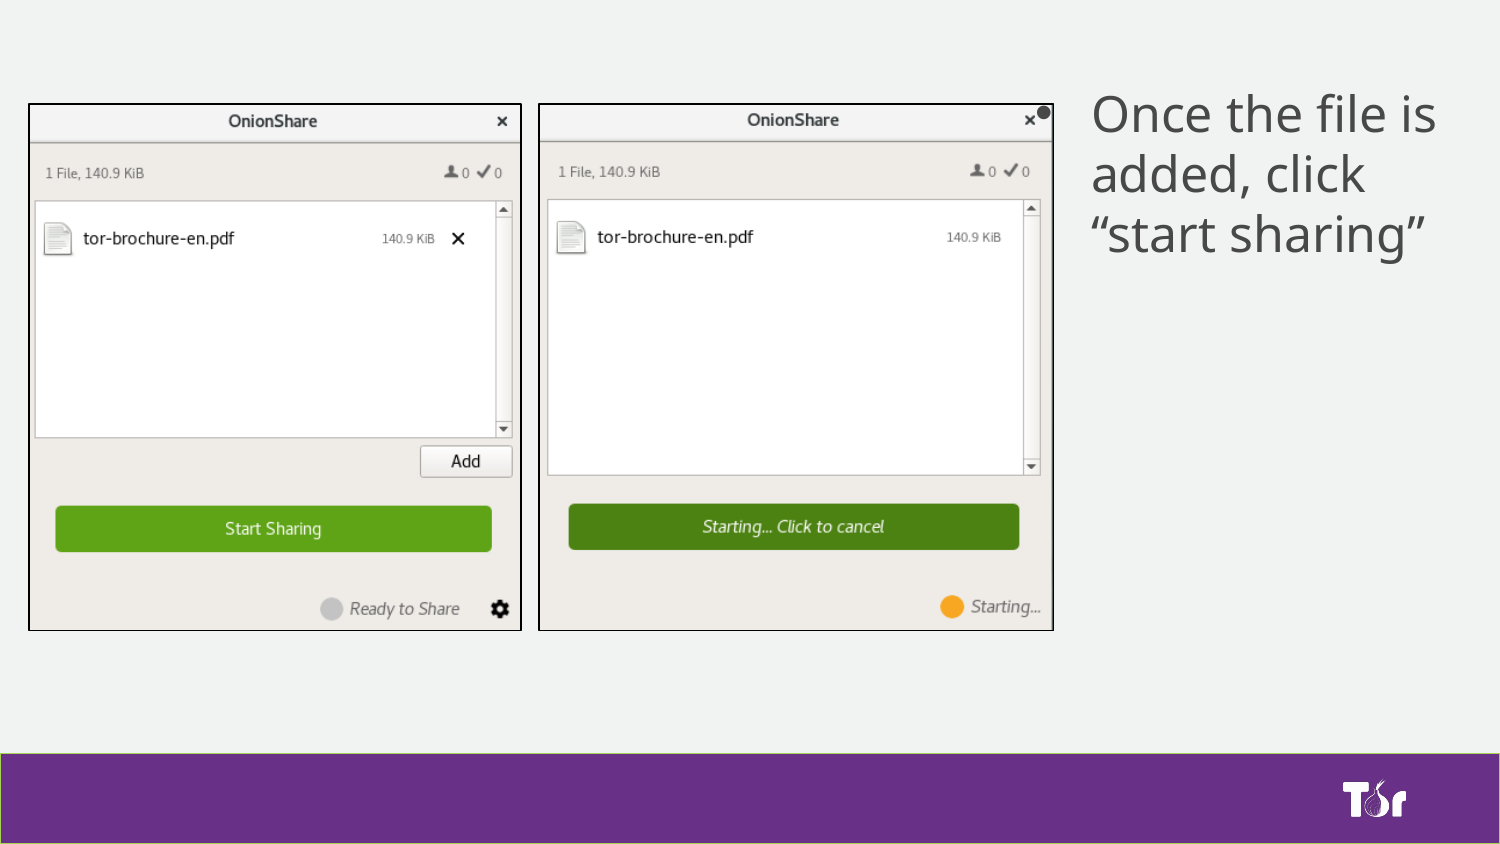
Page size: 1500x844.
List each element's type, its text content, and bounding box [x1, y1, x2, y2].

picture [540, 105, 1053, 630]
text_box Once the file is added, click “start sharing” [1019, 74, 1500, 195]
picture [1343, 778, 1406, 817]
picture [30, 105, 521, 630]
